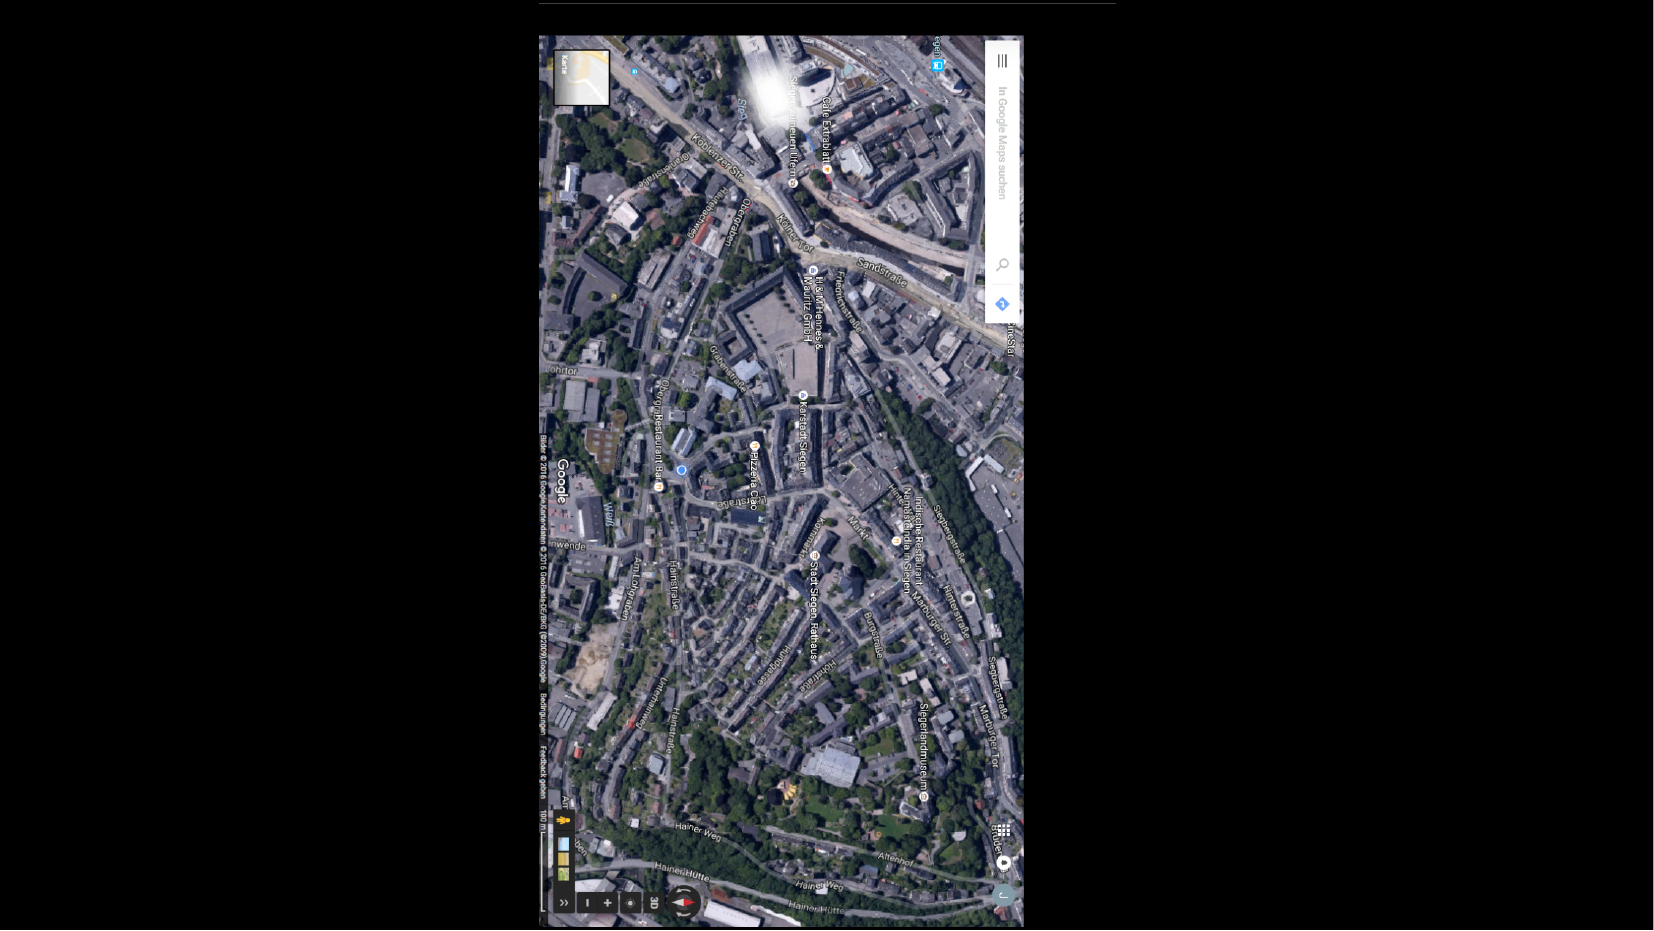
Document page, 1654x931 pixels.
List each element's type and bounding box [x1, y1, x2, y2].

picture [538, 3, 1116, 927]
